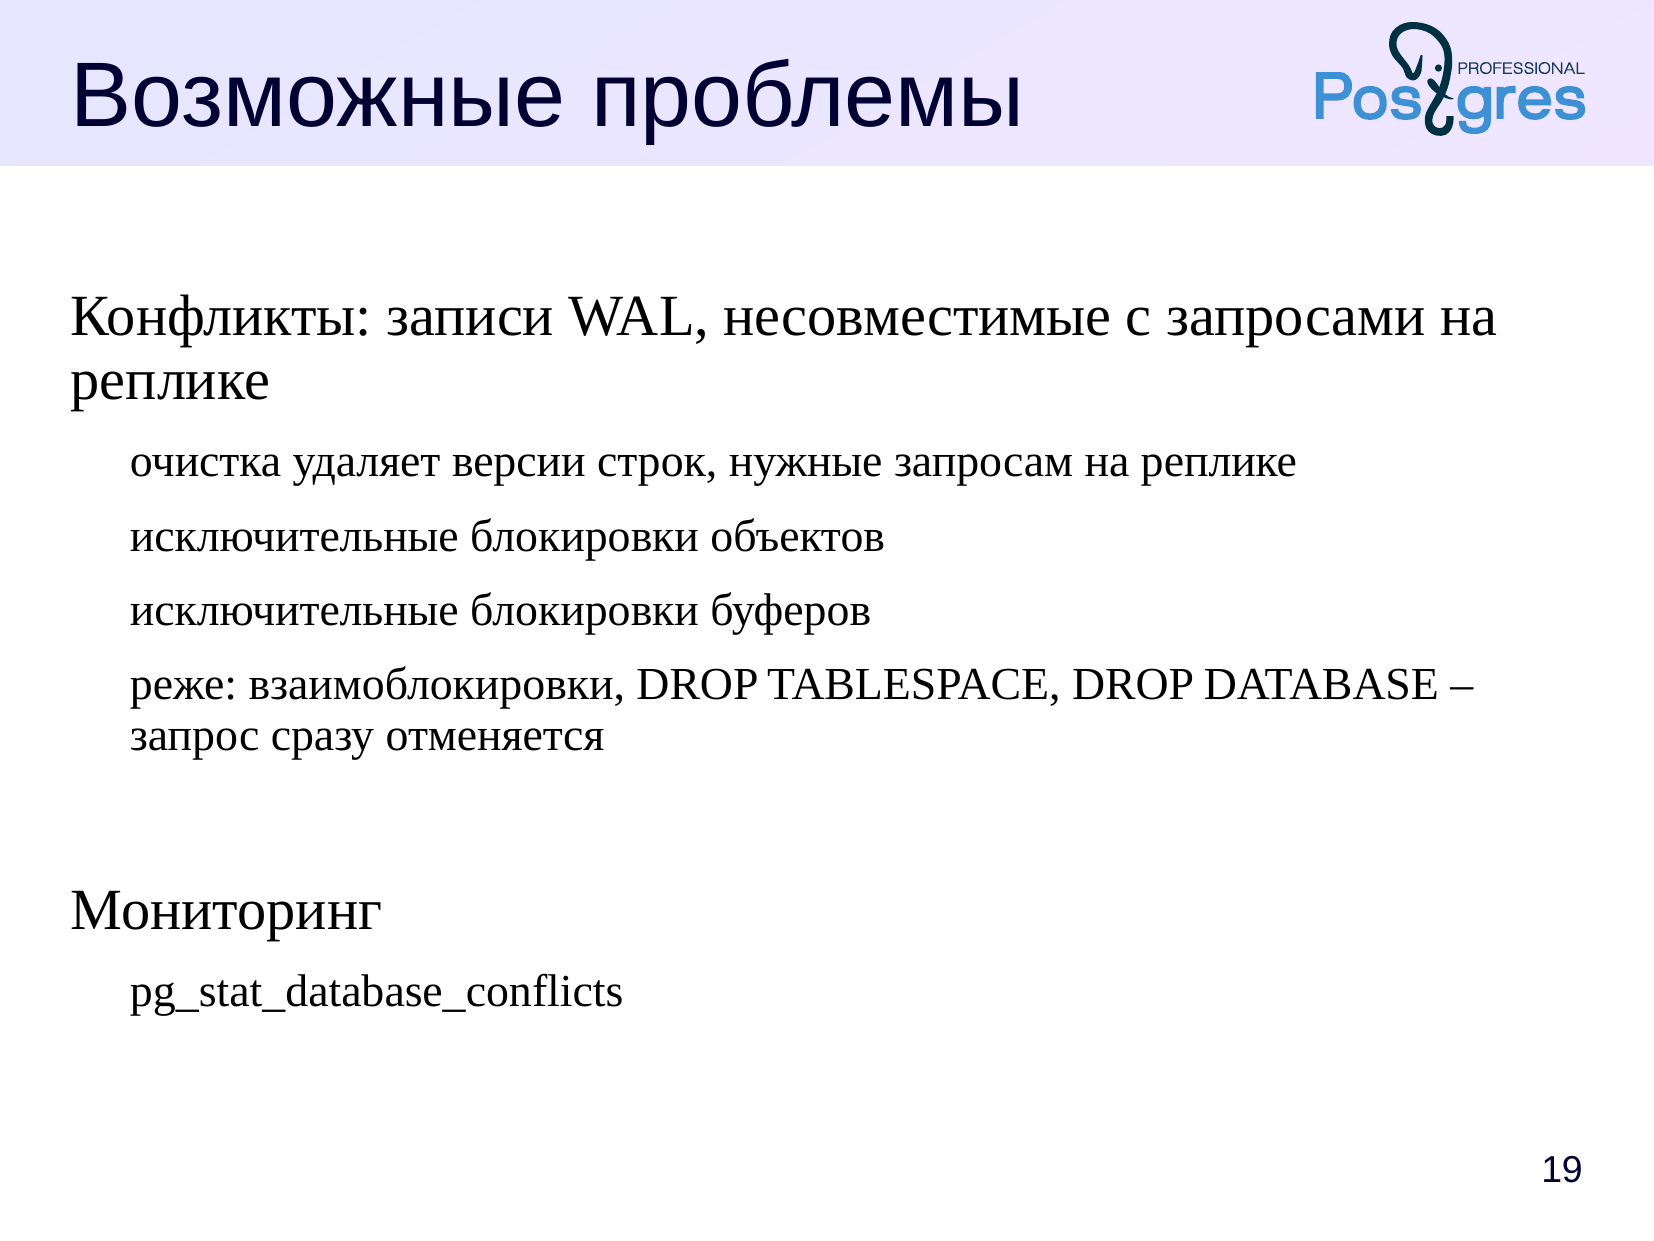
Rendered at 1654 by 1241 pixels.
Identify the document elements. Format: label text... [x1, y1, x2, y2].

title Возможные проблемы [70, 43, 1241, 147]
list Конфликты: записи WAL, несовместимые с запросами на реплике очистка удаляет версии строк, нужные запросам на реплике исключительные блокировки объектов исключительные блокировки буферов реже: взаимоблокировки, DROP TABLESPACE, DROP DATABASE – запрос сразу отменяется Мониторинг pg_stat_database_conflicts [70, 283, 1583, 1134]
